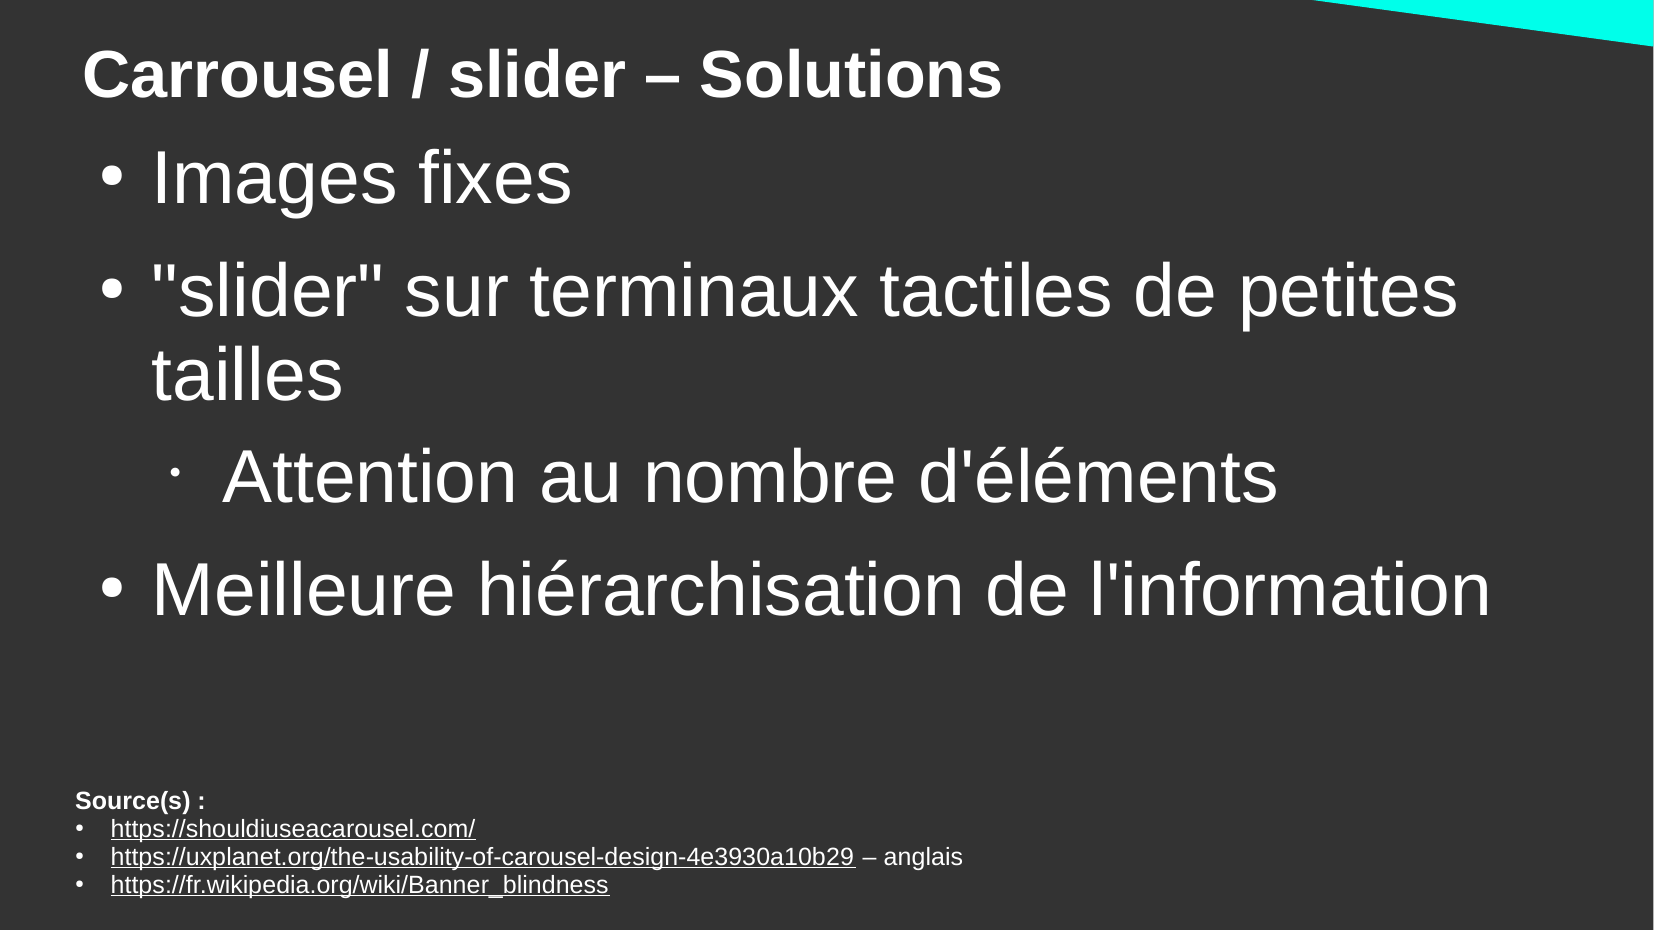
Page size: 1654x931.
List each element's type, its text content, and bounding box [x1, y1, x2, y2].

text_box [1312, 0, 1654, 47]
list Images fixes "slider" sur terminaux tactiles de petites tailles Attention au nombre d'éléments Meilleure hiérarchisation de l'information [80, 135, 1620, 709]
title Carrousel / slider – Solutions [82, 37, 1571, 114]
text_box Source(s) : https://shouldiuseacarousel.com/ https://uxplanet.org/the-usability-of-carousel-design-4e3930a10b29 – anglais https://fr.wikipedia.org/wiki/Banner_blindness [60, 779, 1546, 931]
